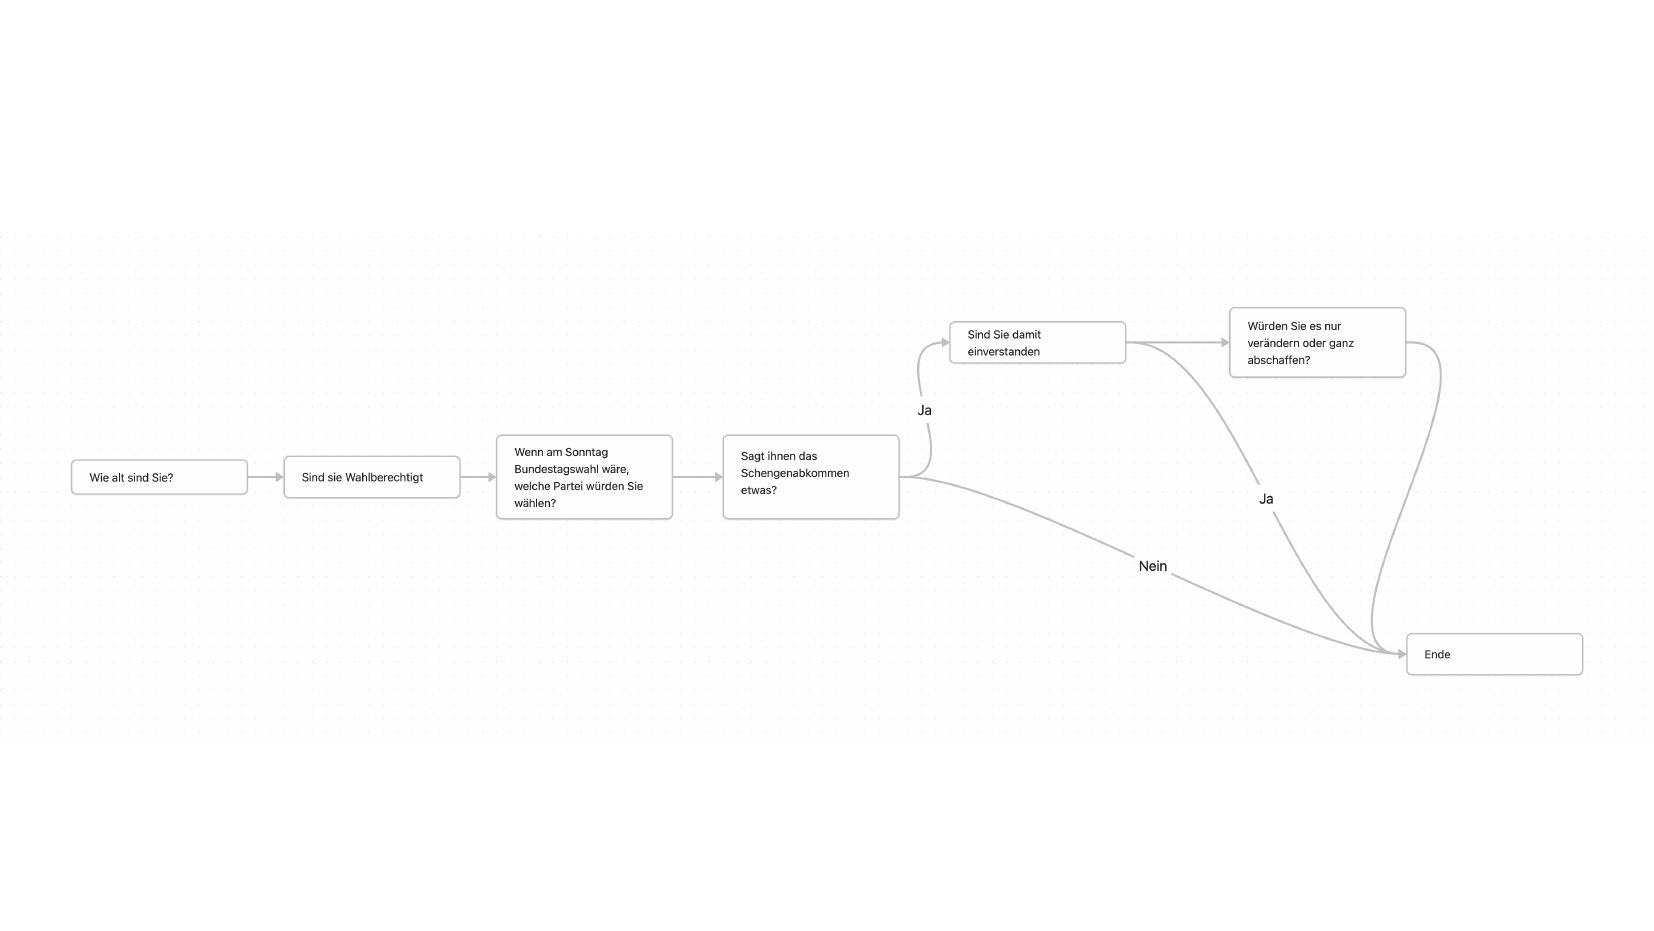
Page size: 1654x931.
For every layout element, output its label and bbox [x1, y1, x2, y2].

picture [0, 236, 1654, 746]
